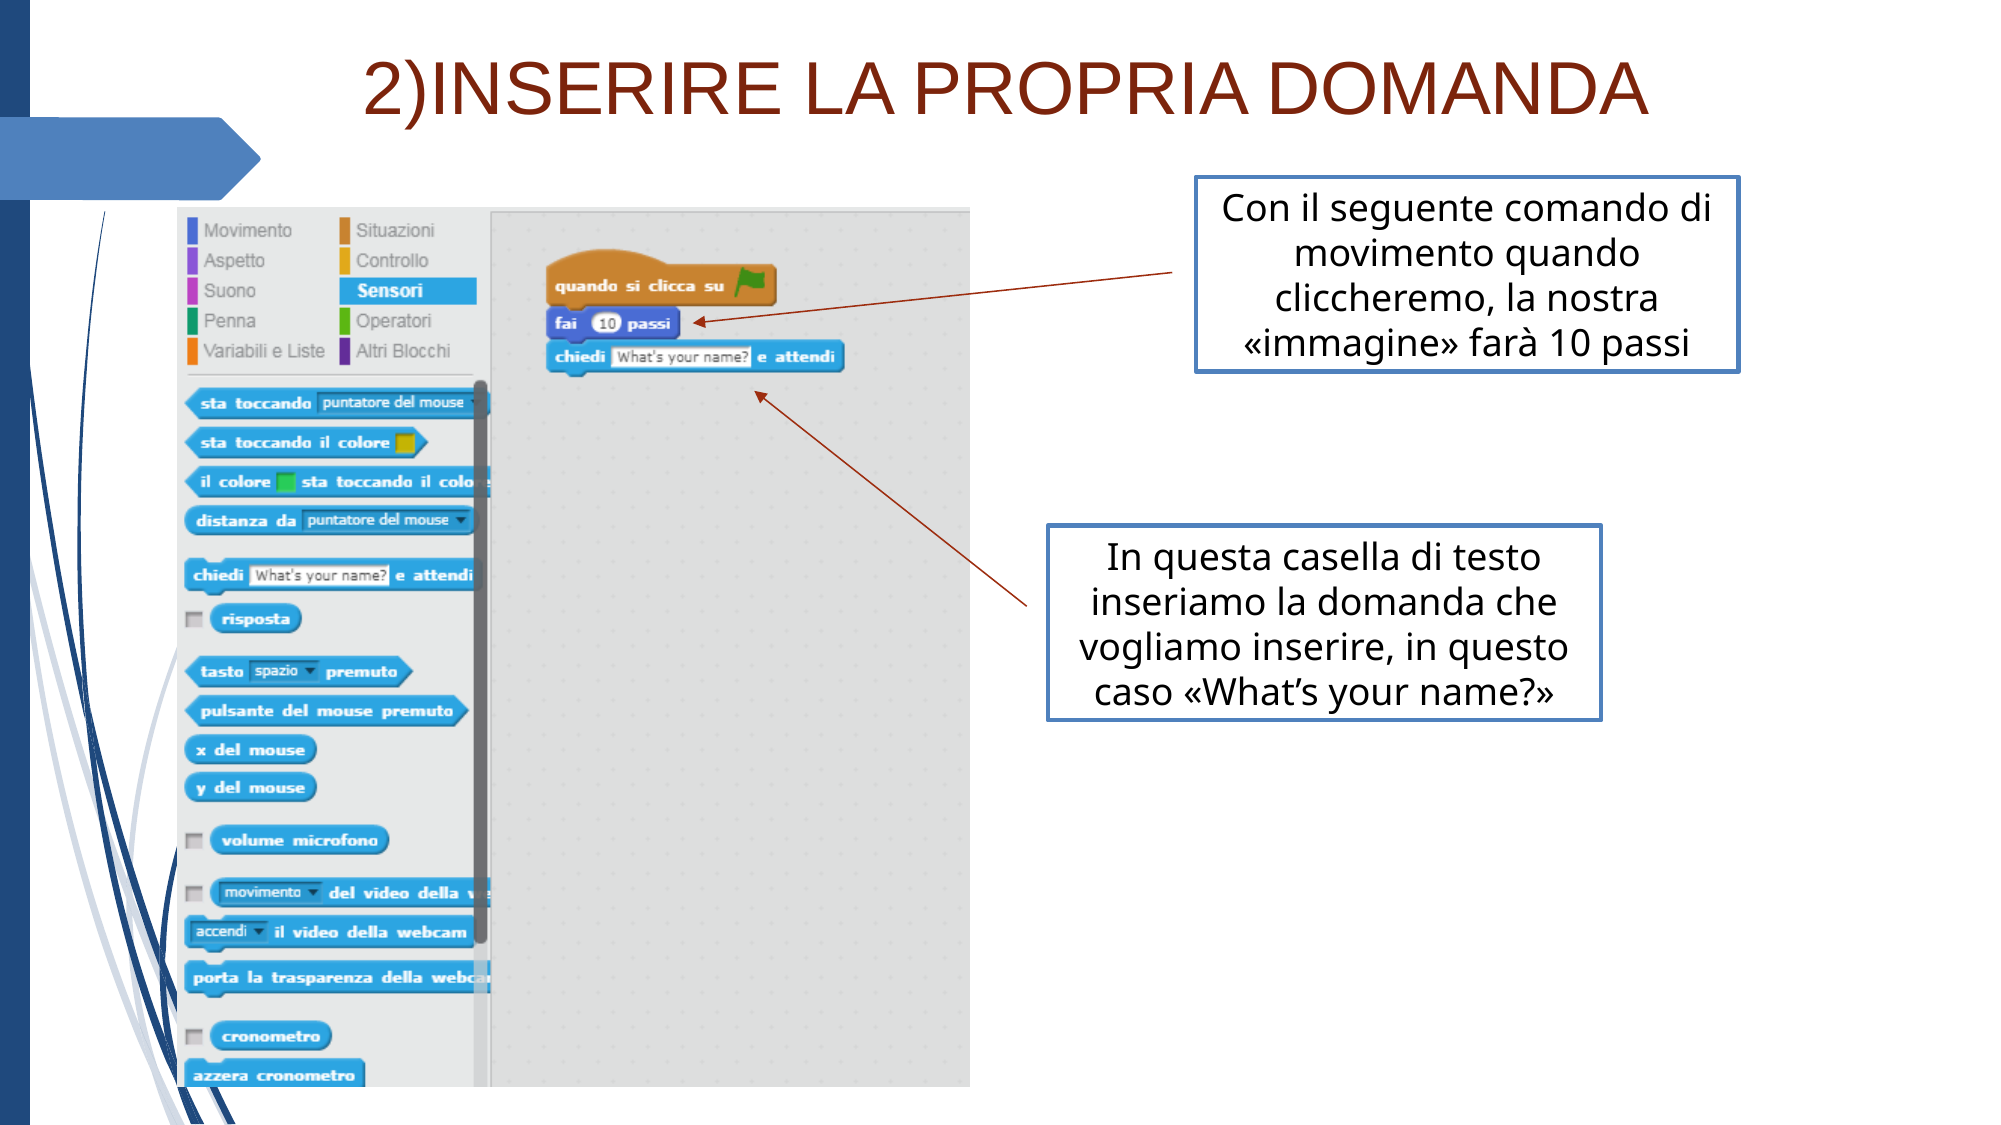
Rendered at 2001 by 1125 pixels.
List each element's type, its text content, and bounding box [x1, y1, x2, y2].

text_box 2)INSERIRE LA PROPRIA DOMANDA [347, 32, 1810, 243]
text_box Con il seguente comando di movimento quando cliccheremo, la nostra «immagine» farà 10 passi [1195, 176, 1739, 372]
picture [177, 207, 970, 1087]
text_box In questa casella di testo inseriamo la domanda che vogliamo inserire, in questo caso «What’s your name?» [1047, 525, 1602, 721]
